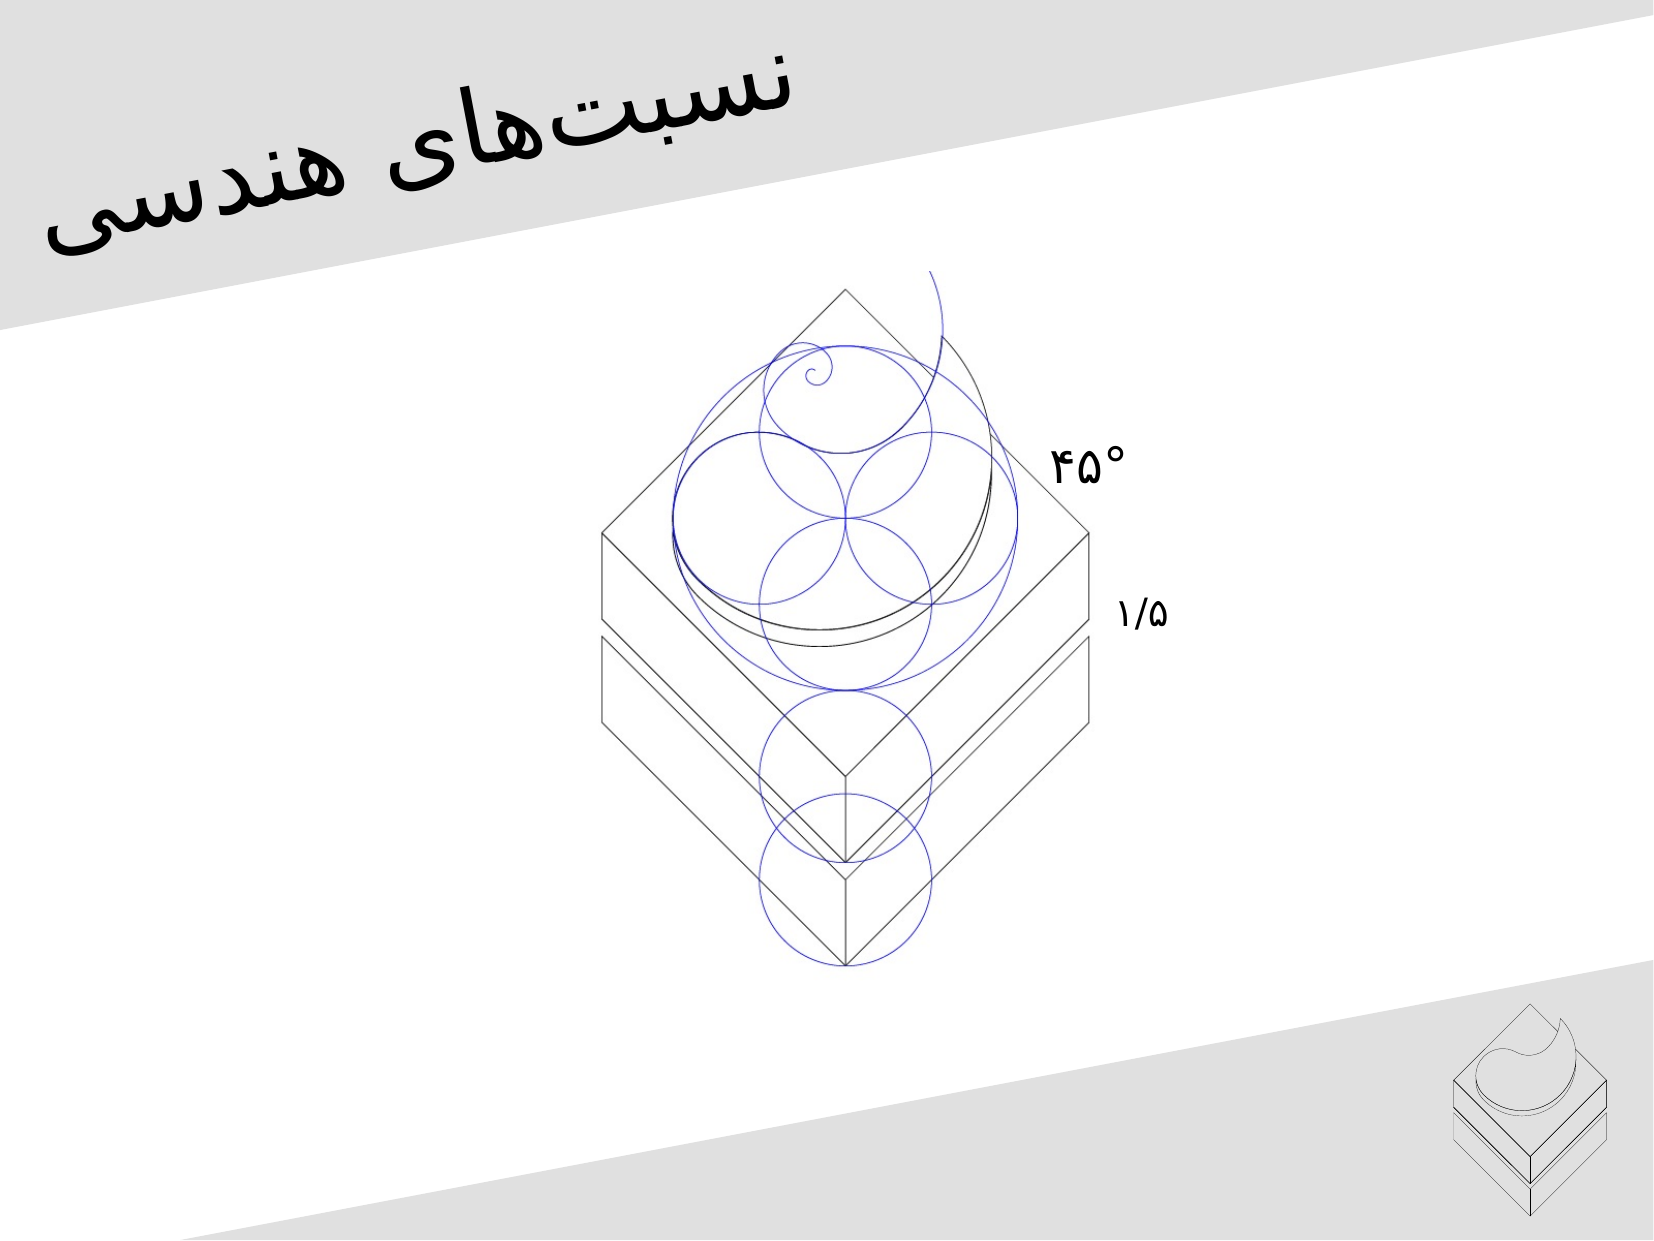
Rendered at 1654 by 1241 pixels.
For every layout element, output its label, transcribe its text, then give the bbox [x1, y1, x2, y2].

picture [419, 271, 1271, 1016]
title نسبت‌های هندسی [16, 0, 1518, 315]
list ۱/۵ [1098, 590, 1182, 662]
list ۴۵° [1045, 436, 1129, 508]
